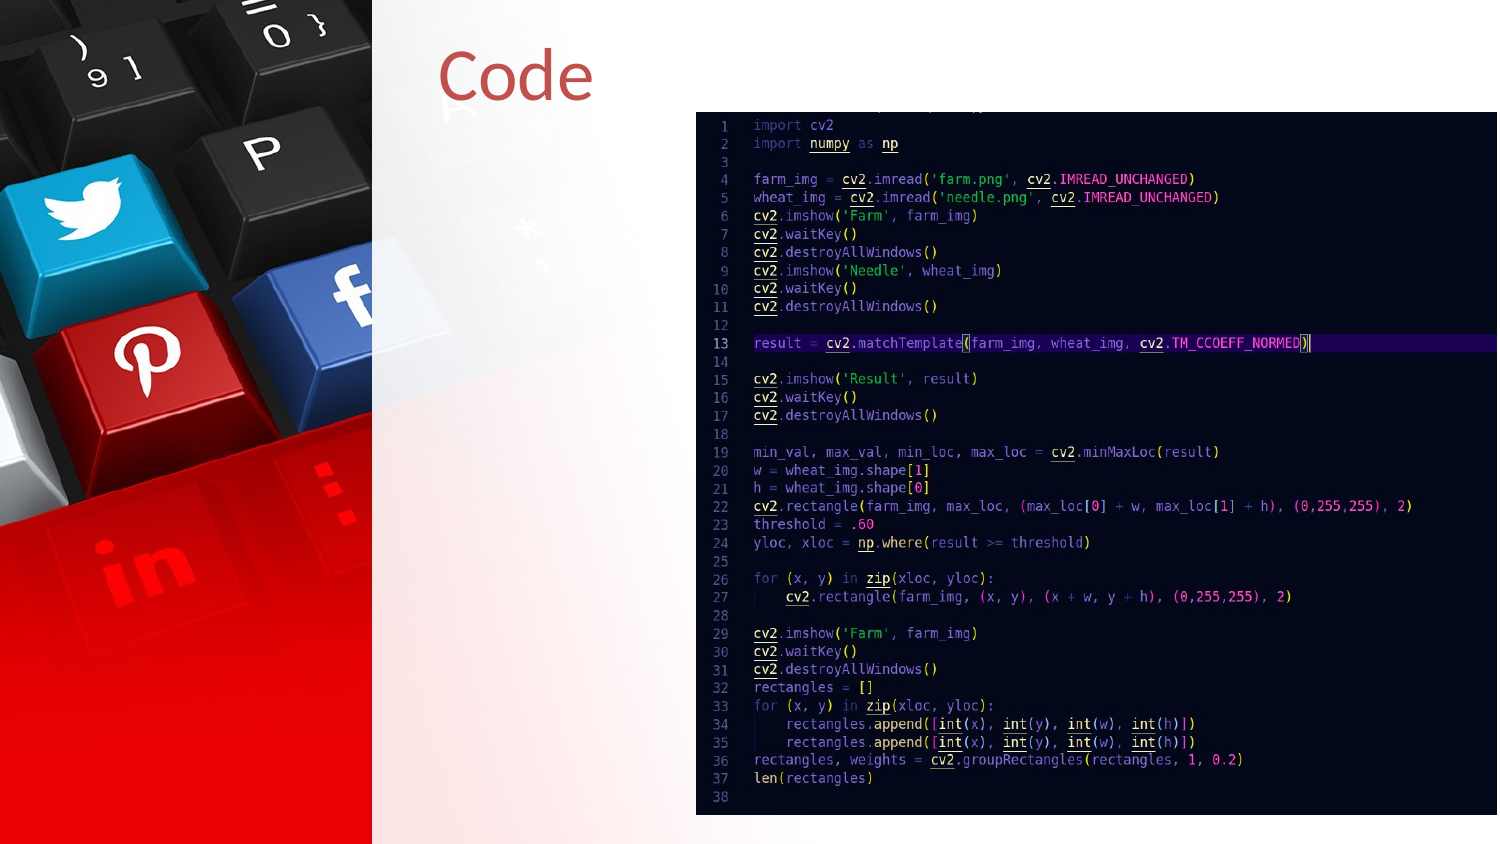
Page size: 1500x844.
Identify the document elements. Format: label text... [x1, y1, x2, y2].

text_box Code [423, 10, 1382, 130]
picture [21, 227, 28, 243]
picture [46, 186, 172, 277]
picture [0, 0, 1500, 844]
picture [44, 178, 124, 243]
